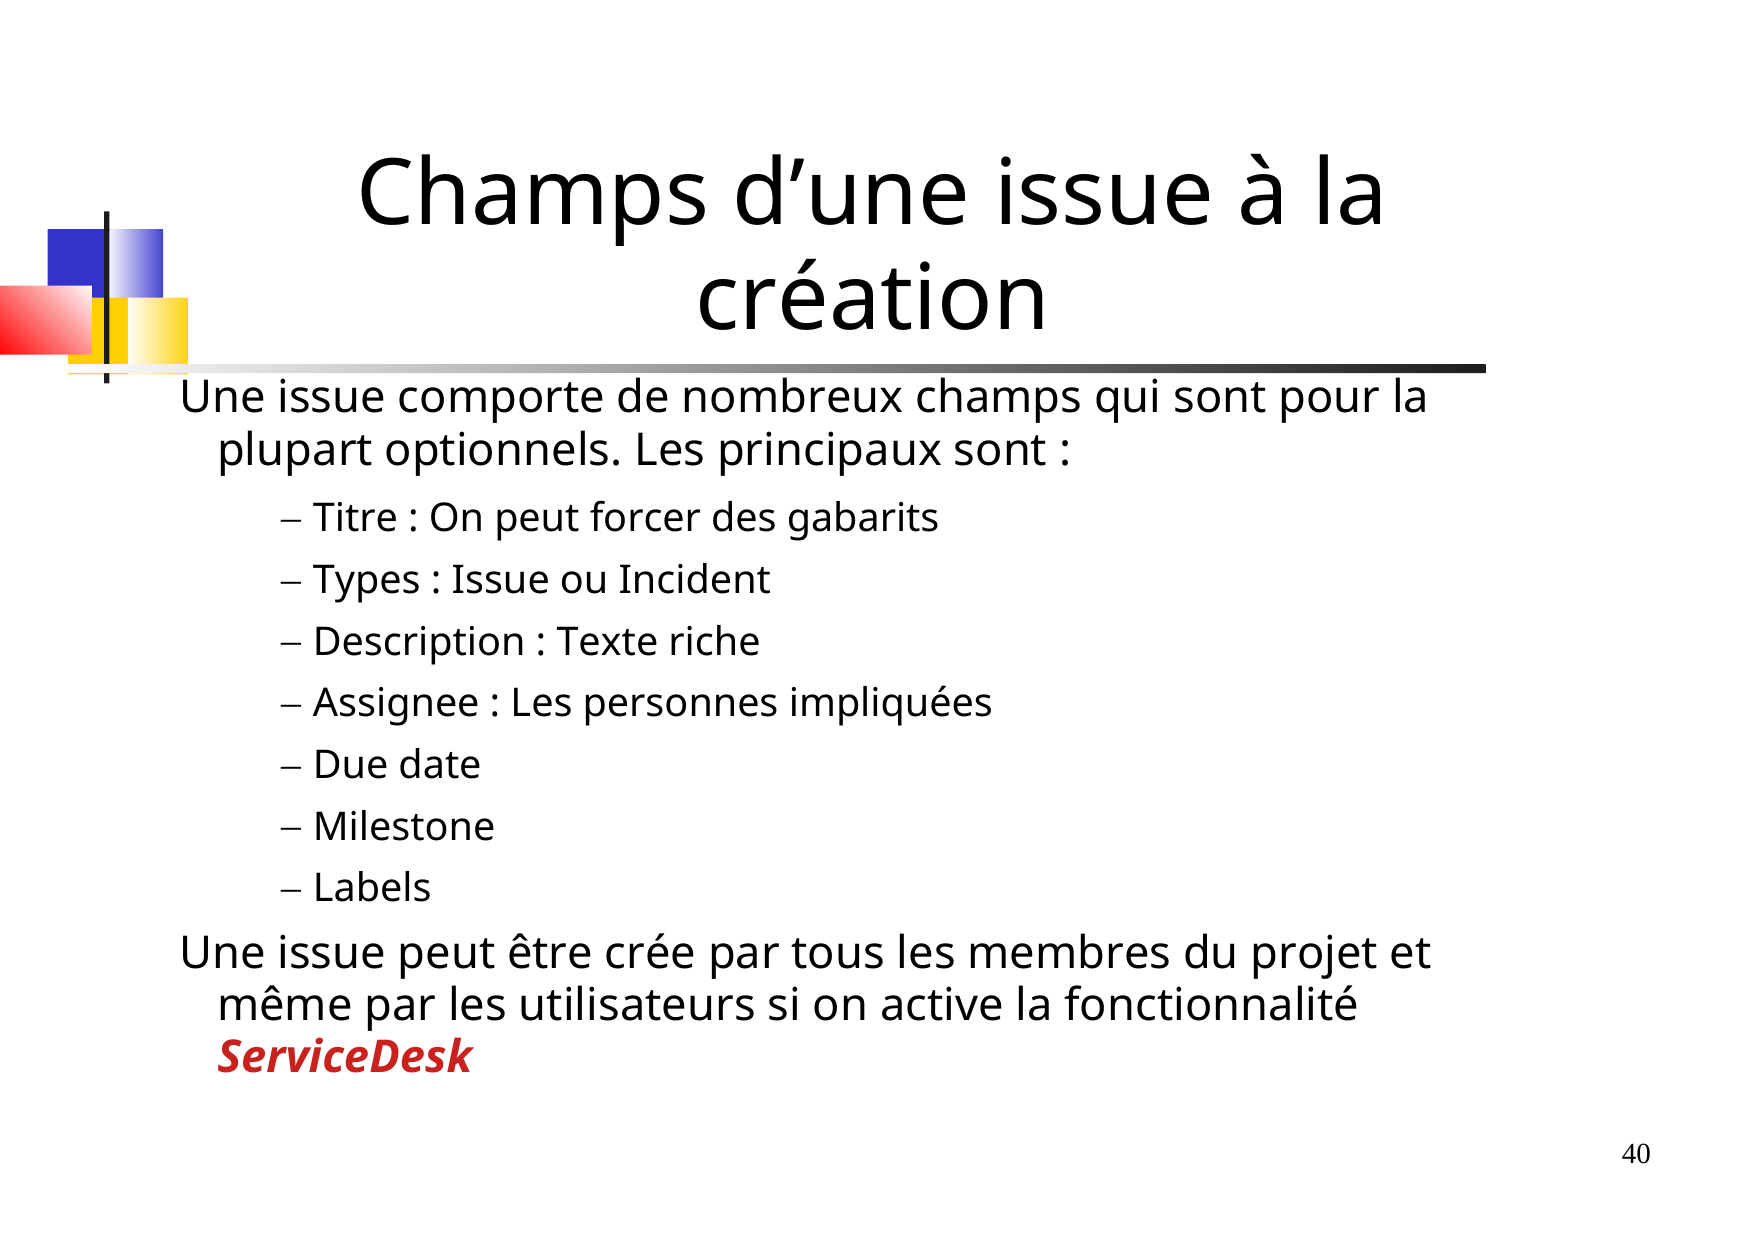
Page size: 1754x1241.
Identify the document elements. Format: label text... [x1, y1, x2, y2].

list Une issue comporte de nombreux champs qui sont pour la plupart optionnels. Les principaux sont : Titre : On peut forcer des gabarits Types : Issue ou Incident Description : Texte riche Assignee : Les personnes impliquées Due date Milestone Labels Une issue peut être crée par tous les membres du projet et même par les utilisateurs si on active la fonctionnalité ServiceDesk [179, 371, 1567, 1091]
title Champs d’une issue à la création [179, 139, 1567, 351]
